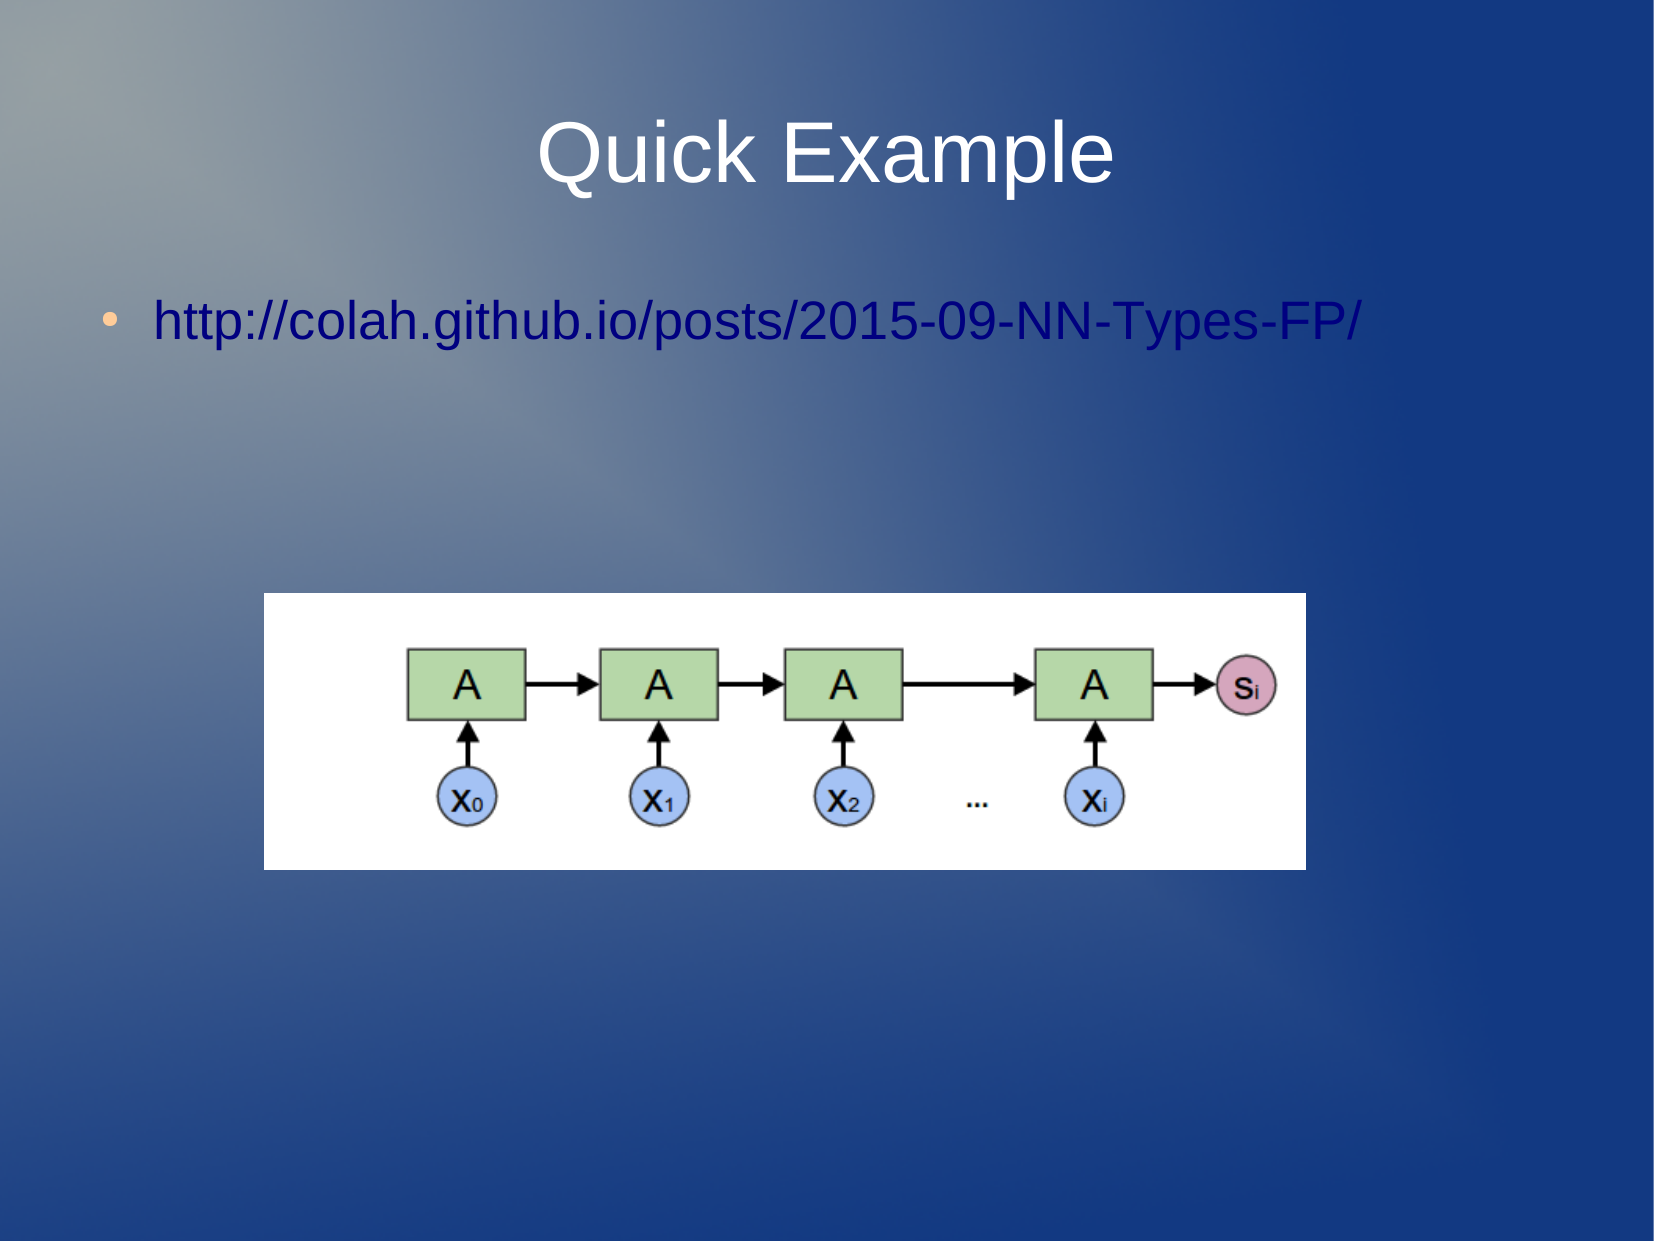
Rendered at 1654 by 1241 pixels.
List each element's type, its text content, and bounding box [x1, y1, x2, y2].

picture [0, 0, 1654, 1241]
list http://colah.github.io/posts/2015-09-NN-Types-FP/ [82, 290, 1571, 1109]
title Quick Example [82, 49, 1571, 257]
